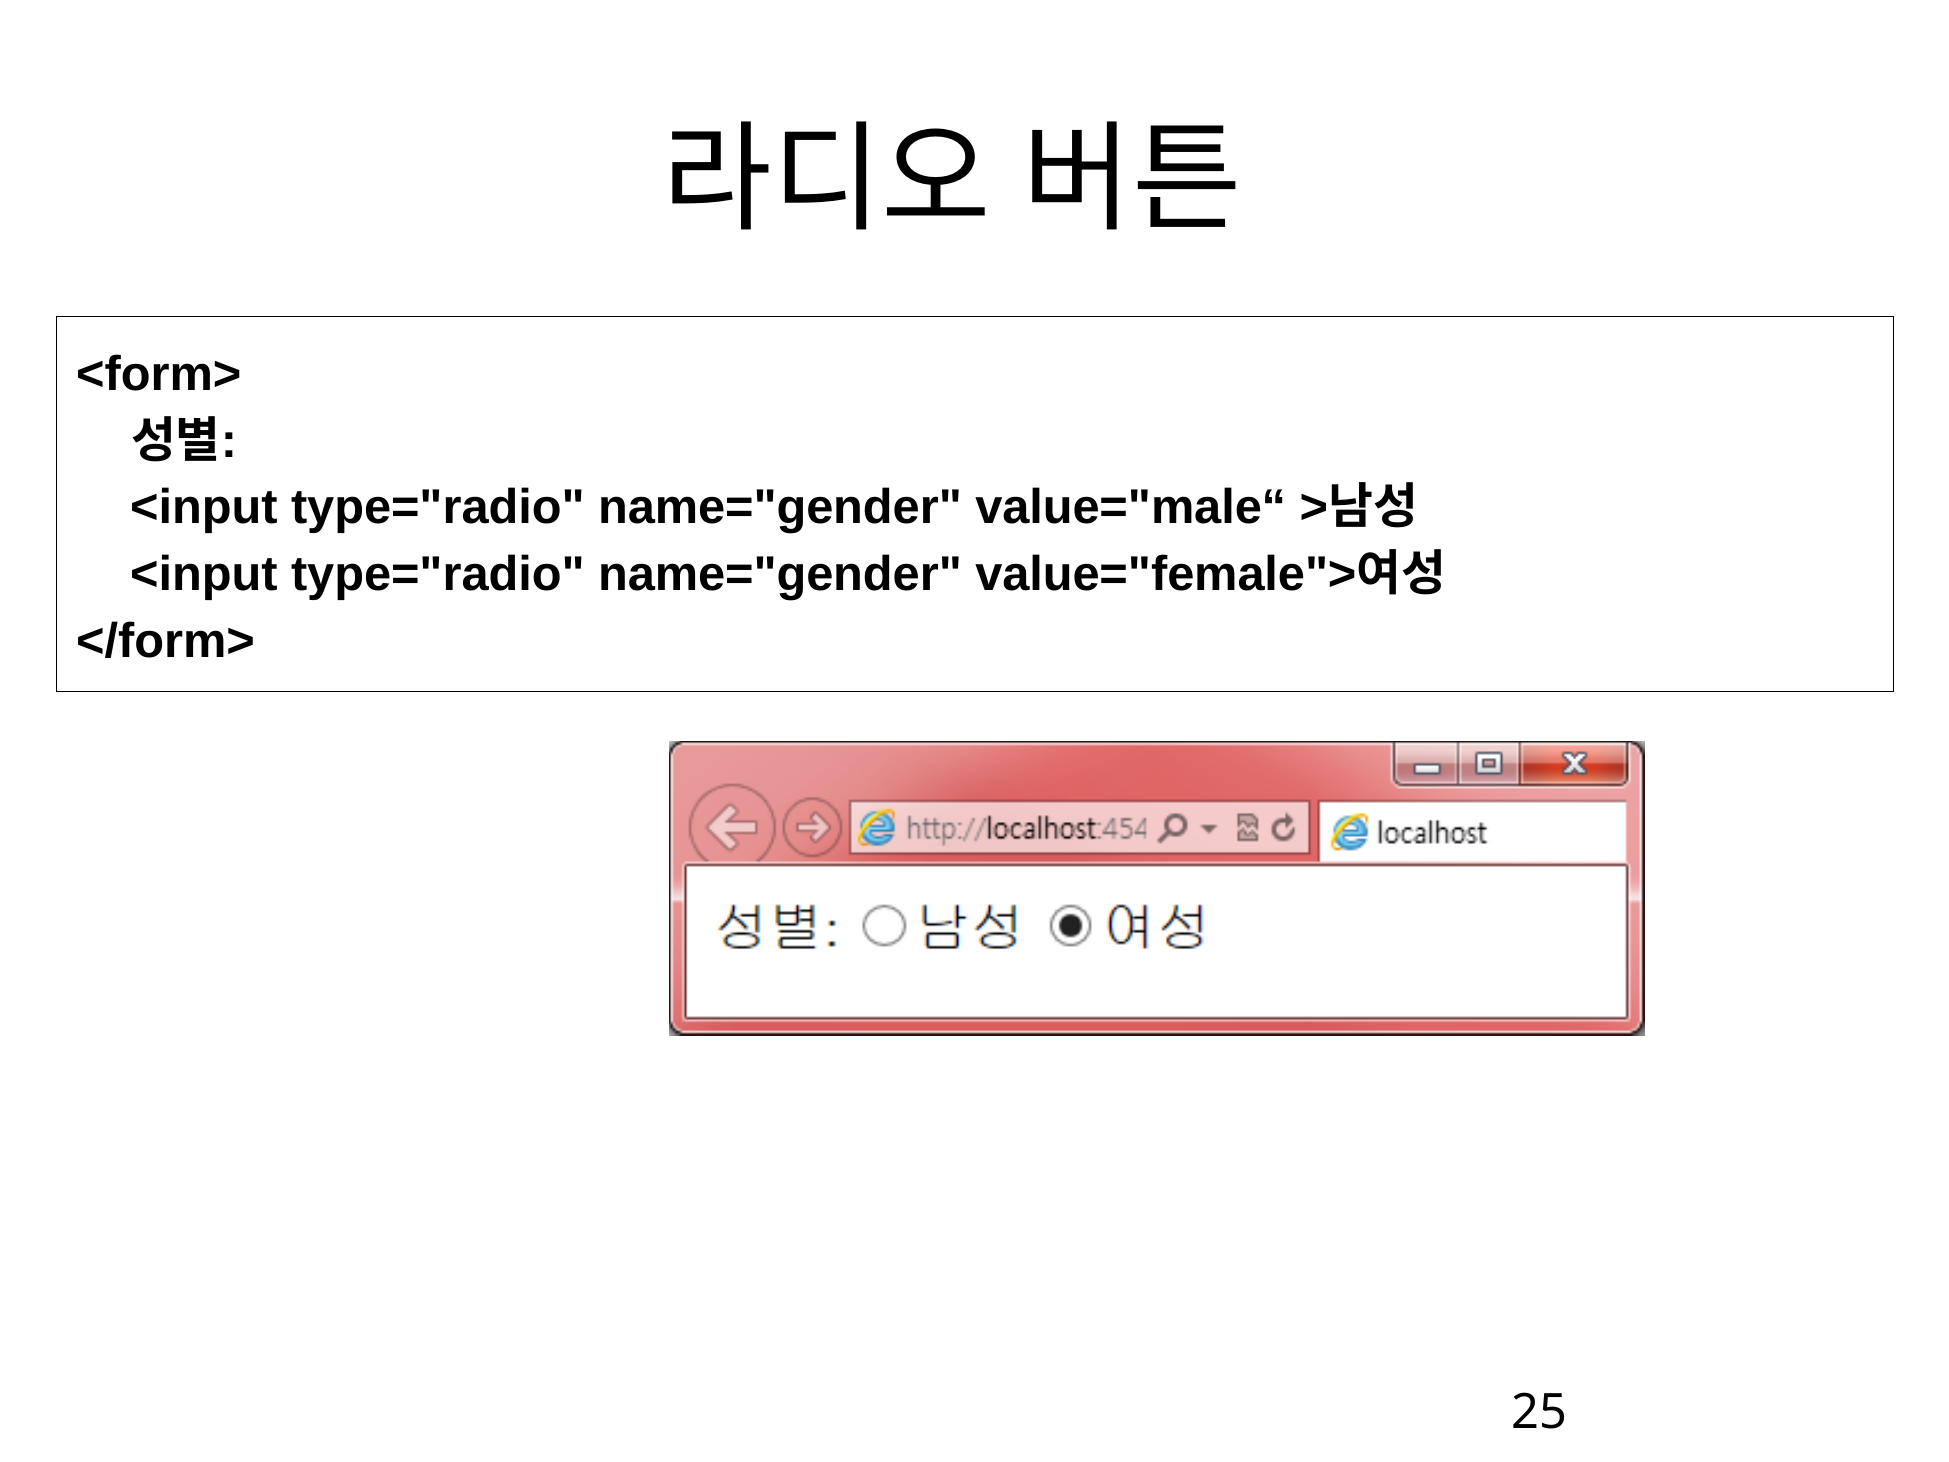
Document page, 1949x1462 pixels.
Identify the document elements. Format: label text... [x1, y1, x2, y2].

text_box <form> 성별: <input type="radio" name="gender" value="male“ >남성 <input type="radio" name="gender" value="female">여성 </form> [56, 316, 1894, 692]
picture [669, 741, 1645, 1036]
slide_number <숫자> [1496, 1372, 1899, 1462]
title 라디오 버튼 [156, 92, 1749, 255]
